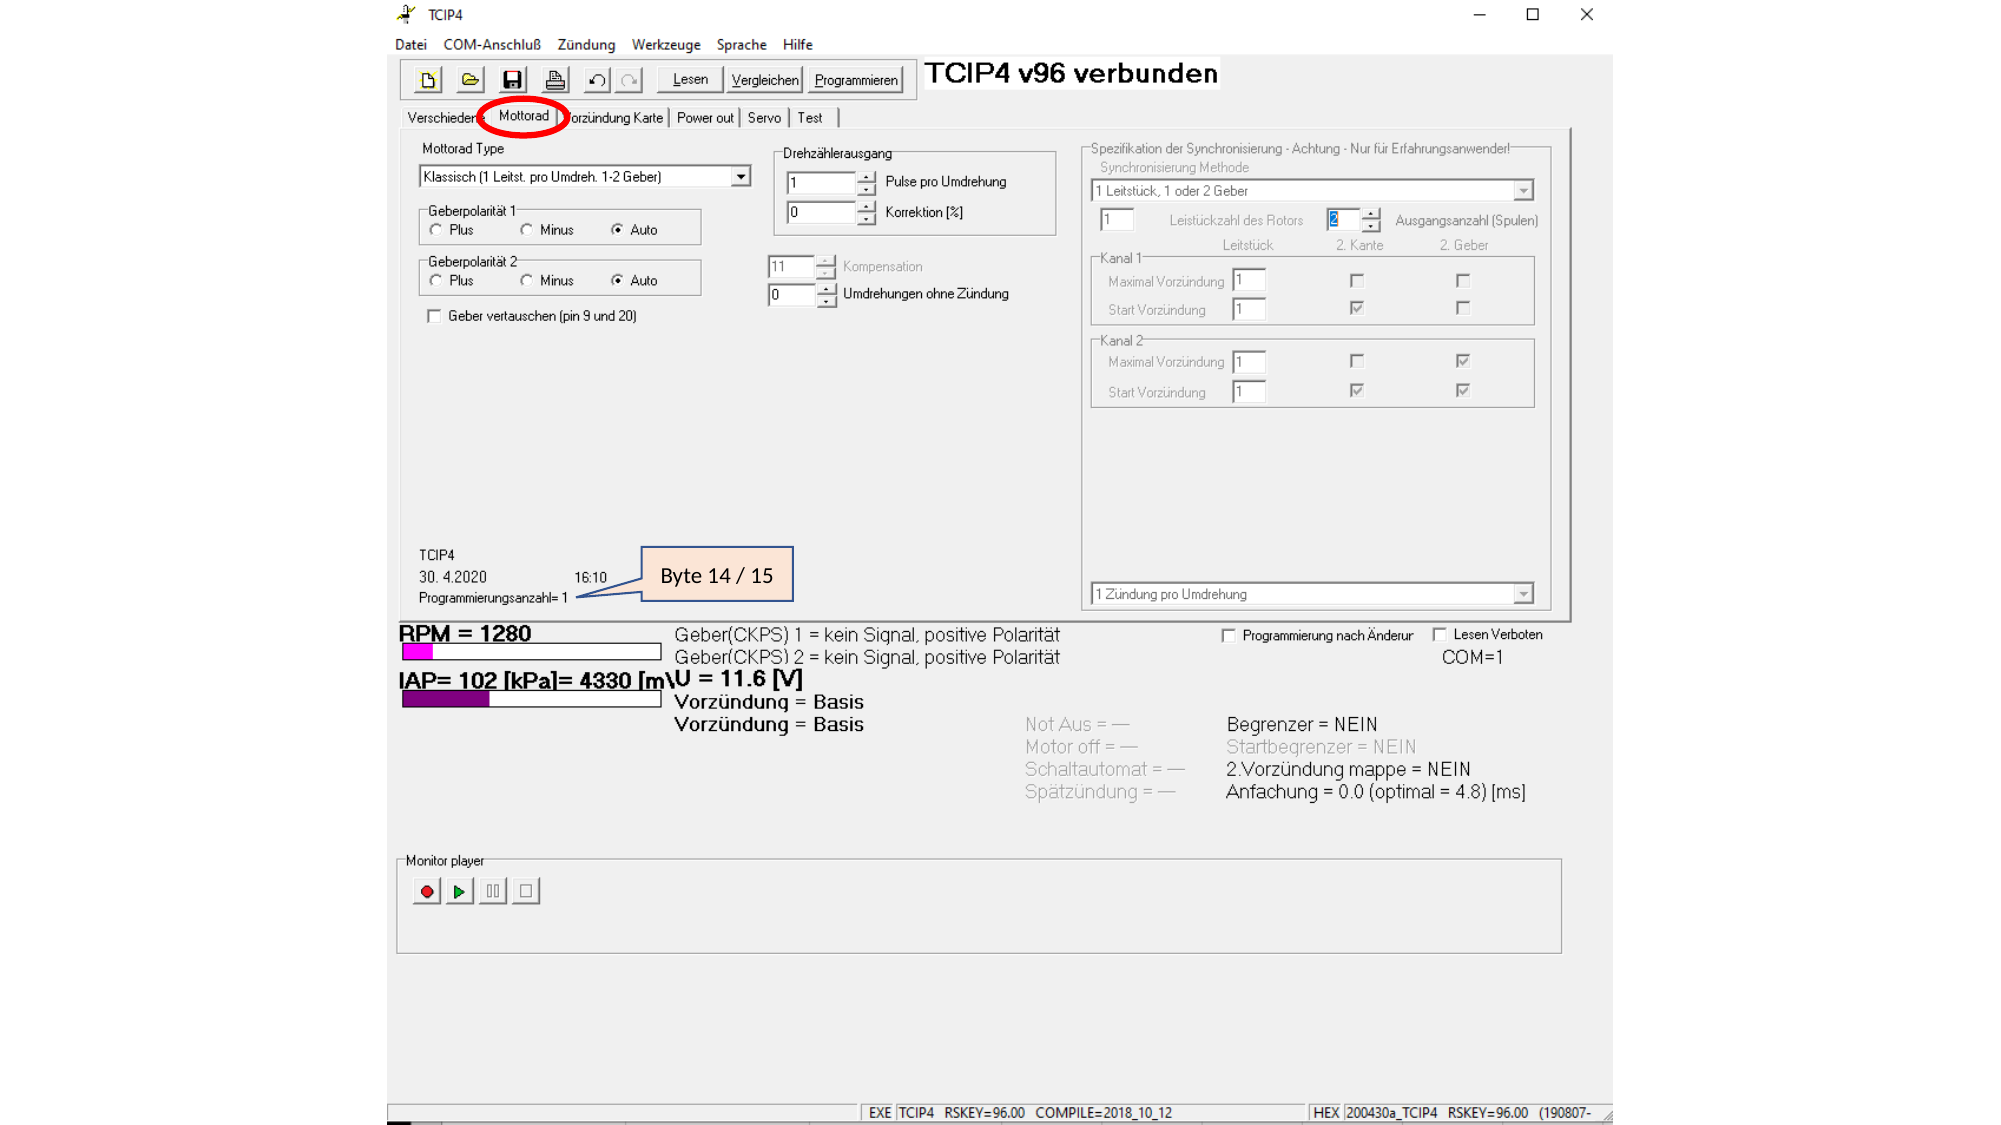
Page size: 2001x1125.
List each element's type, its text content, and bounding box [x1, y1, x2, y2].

picture [387, 0, 1613, 1125]
text_box Byte 14 / 15 [575, 546, 793, 601]
